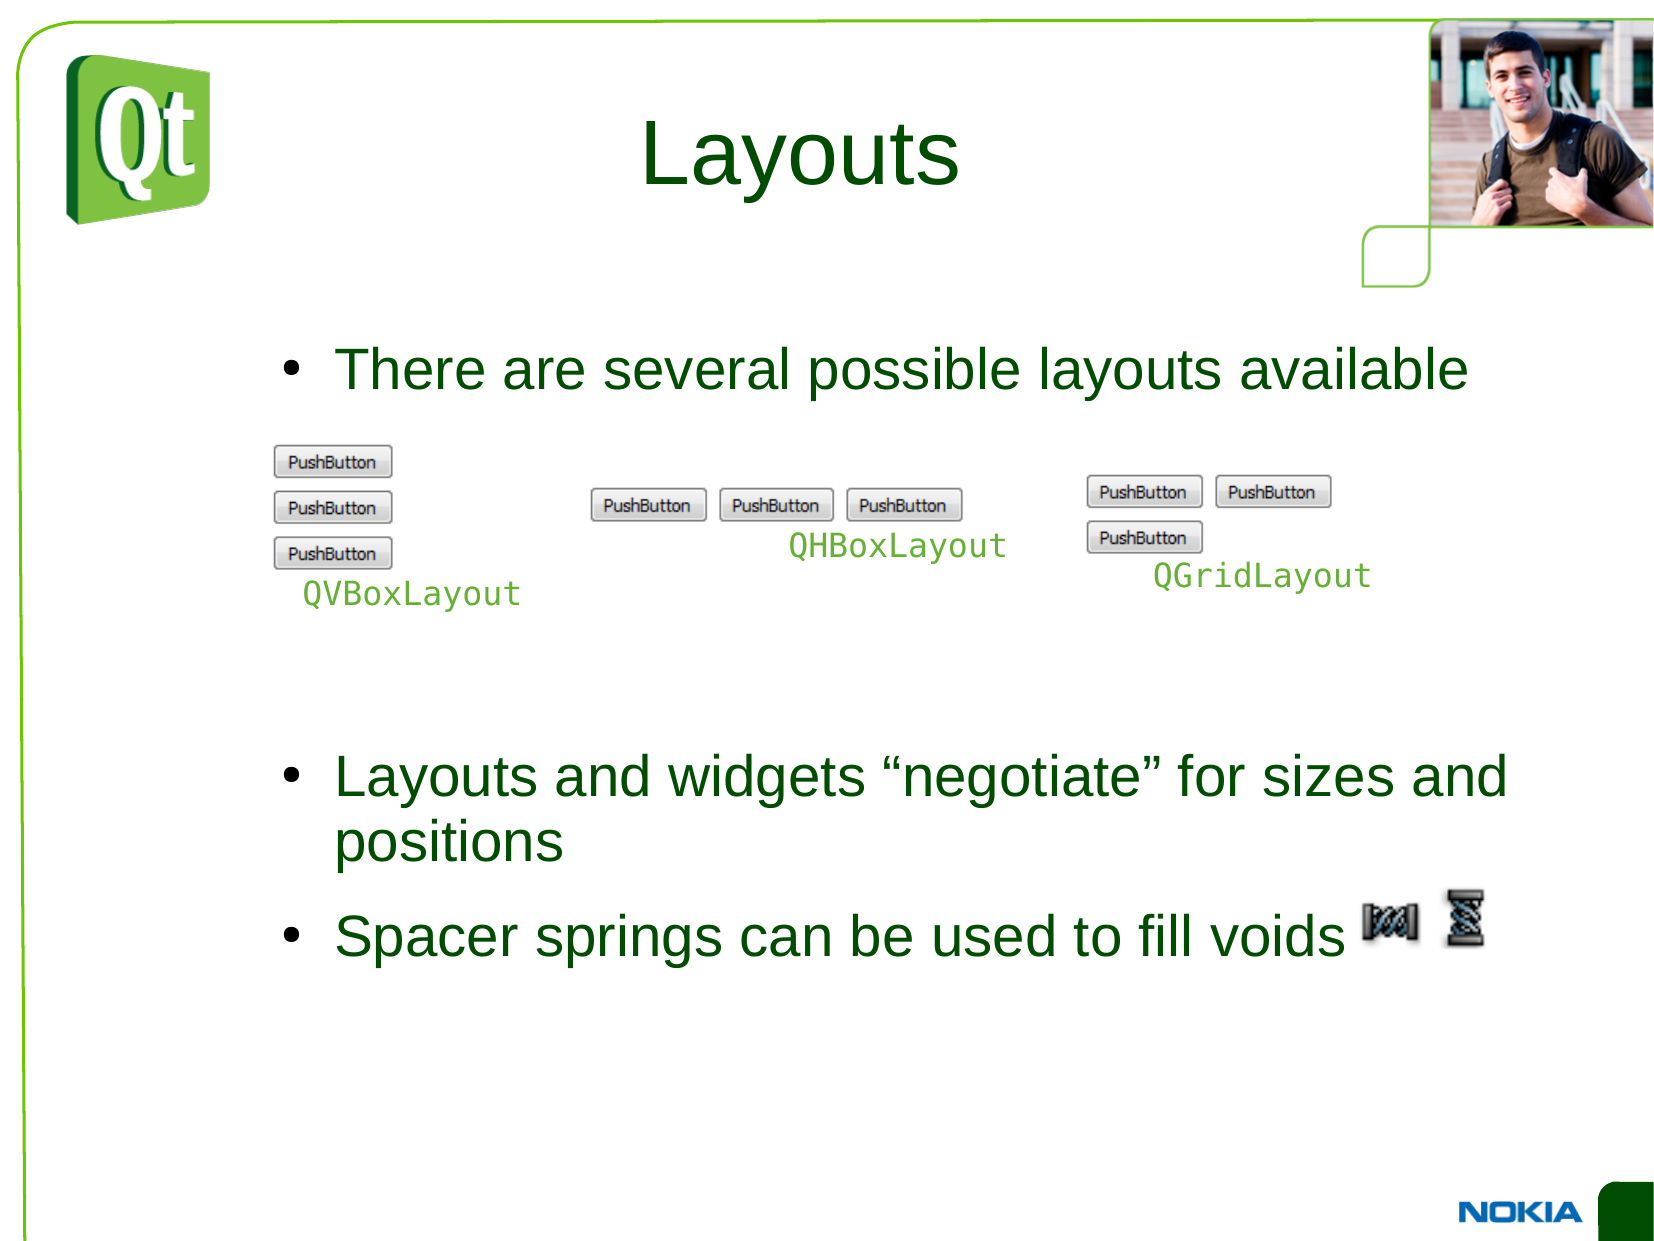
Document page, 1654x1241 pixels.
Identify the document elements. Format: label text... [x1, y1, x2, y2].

text_box QGridLayout [1138, 549, 1388, 603]
title Layouts [263, 49, 1338, 257]
picture [588, 485, 966, 525]
picture [1338, 7, 1654, 308]
picture [1358, 885, 1490, 952]
picture [66, 55, 210, 225]
text_box QHBoxLayout [773, 519, 1024, 574]
picture [271, 442, 396, 573]
picture [1084, 472, 1335, 557]
picture [1459, 1201, 1583, 1223]
list There are several possible layouts available Layouts and widgets “negotiate” for sizes and positions Spacer springs can be used to fill voids [263, 336, 1582, 1100]
text_box QVBoxLayout [287, 566, 538, 621]
